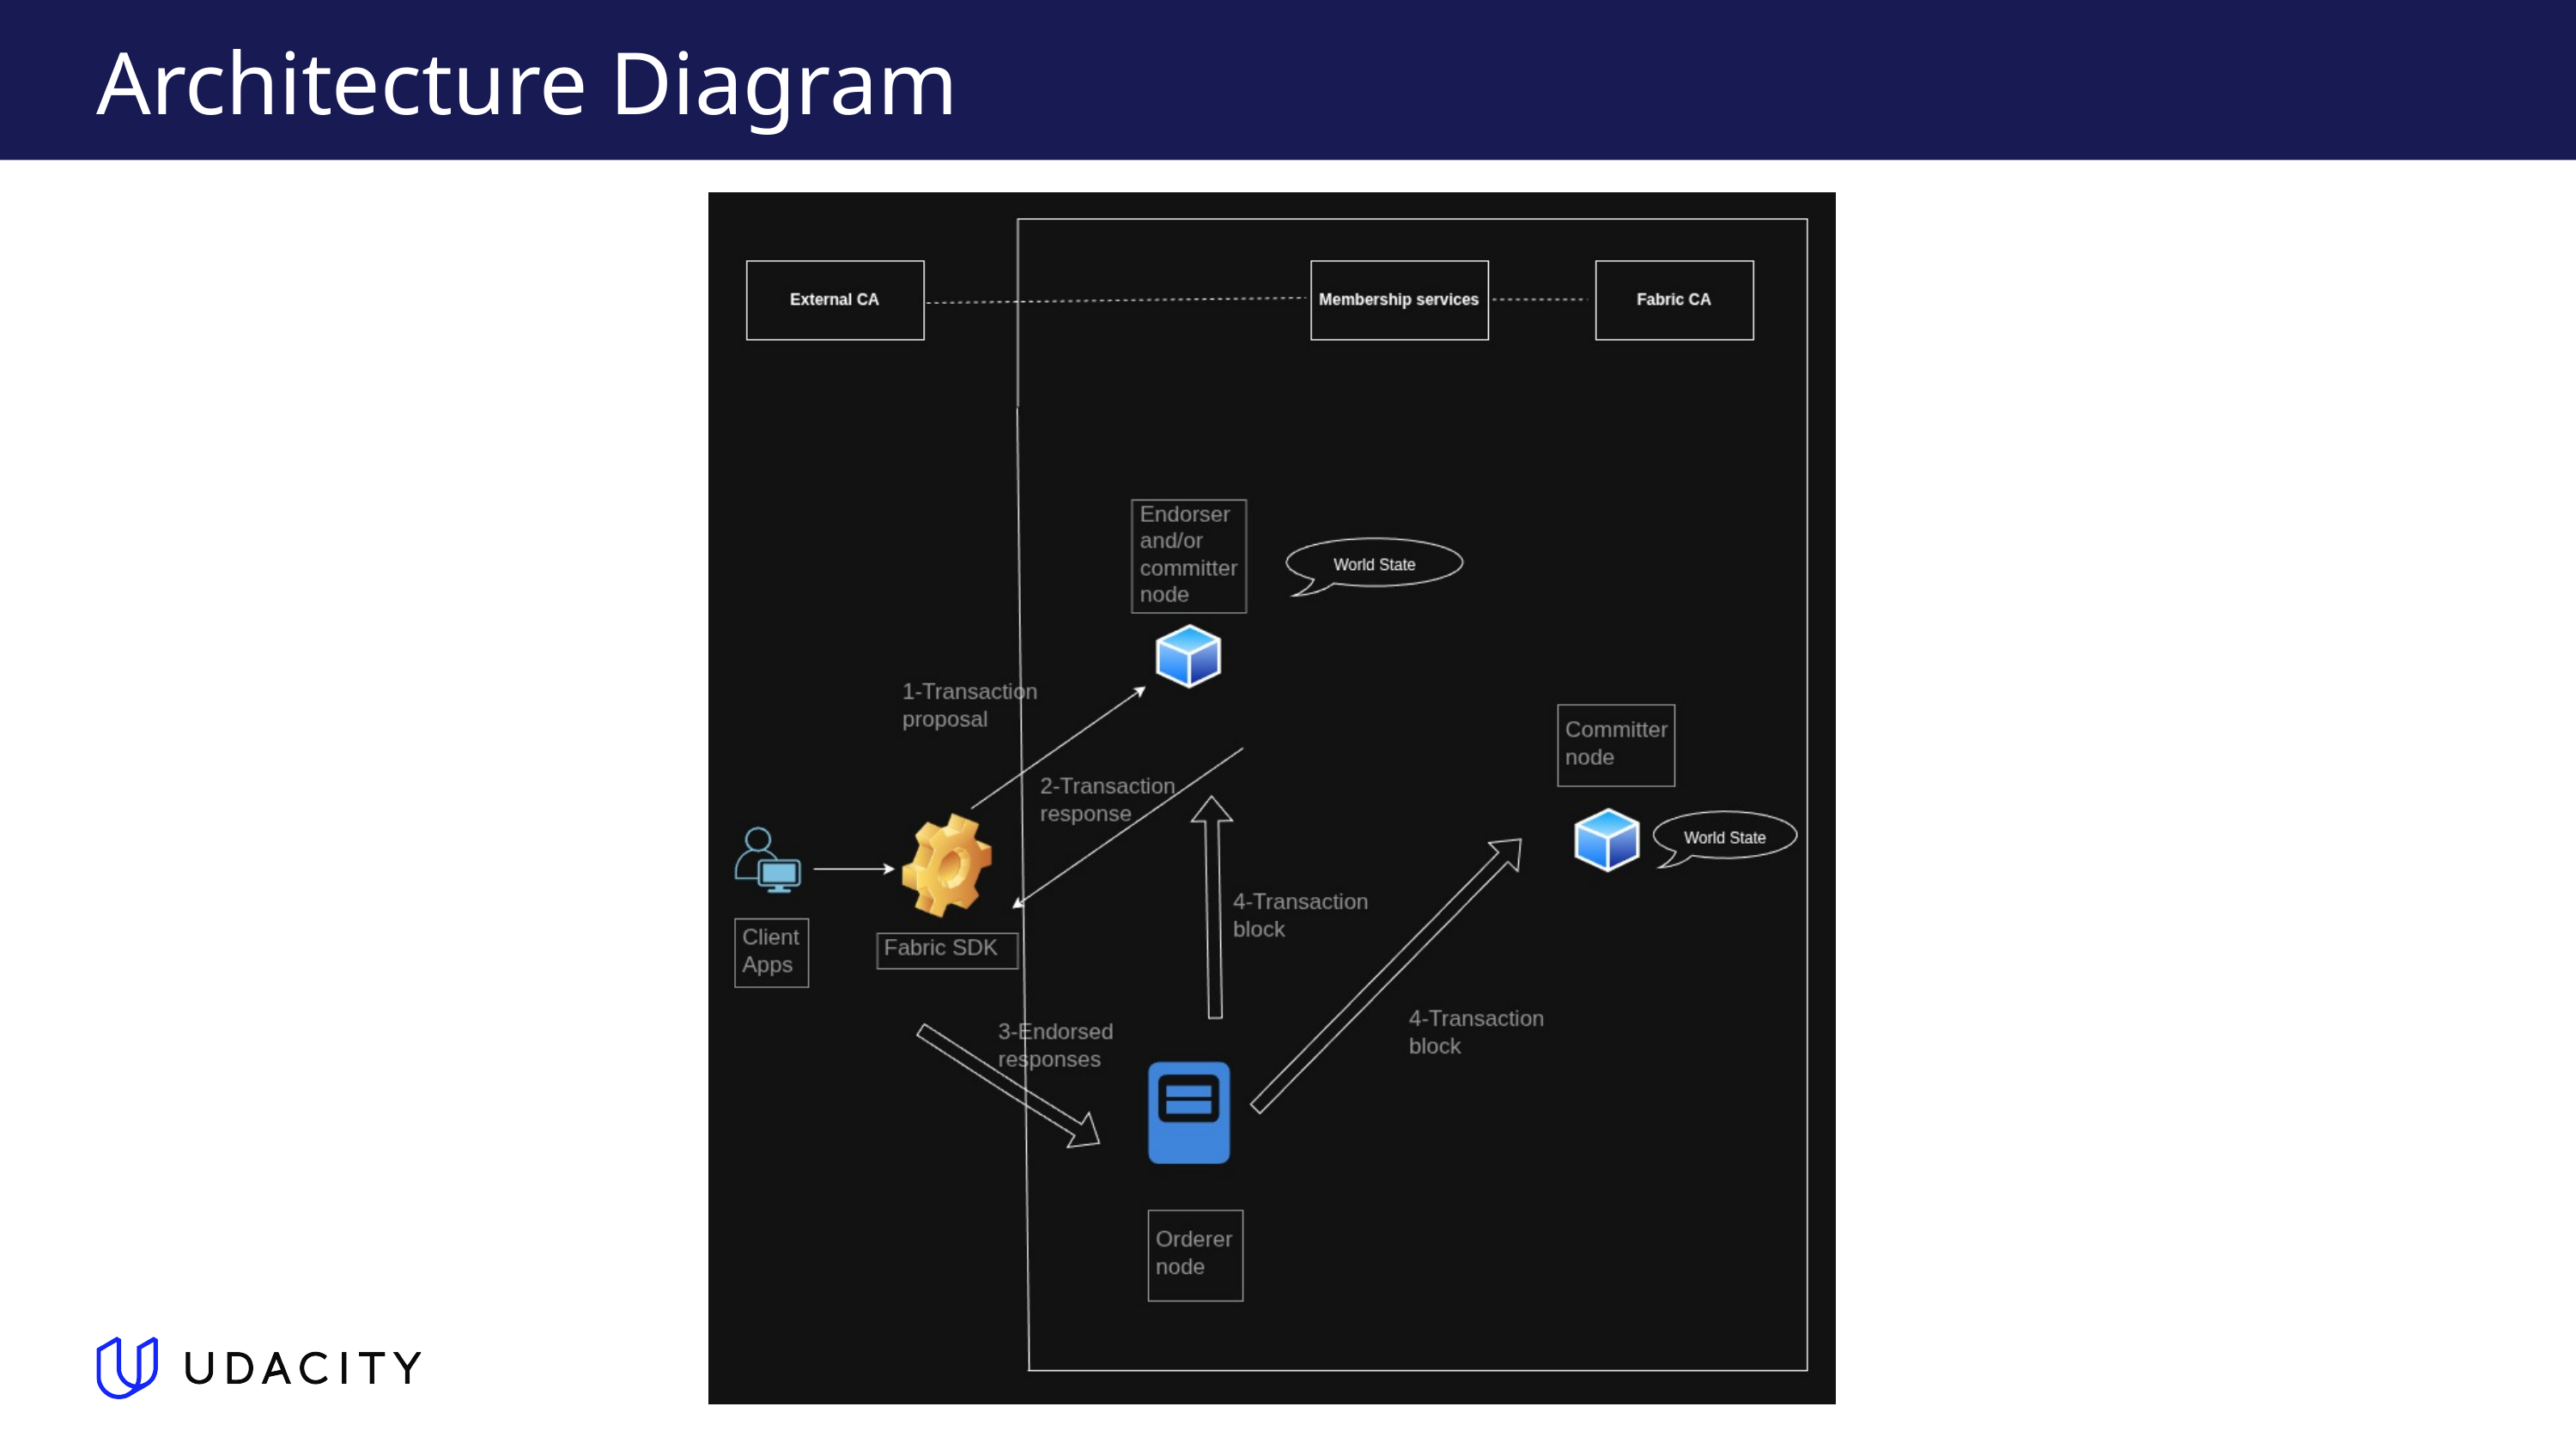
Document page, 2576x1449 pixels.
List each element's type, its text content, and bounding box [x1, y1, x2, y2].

title Architecture Diagram [96, 0, 2480, 161]
picture [708, 192, 1836, 1404]
picture [96, 1337, 422, 1399]
